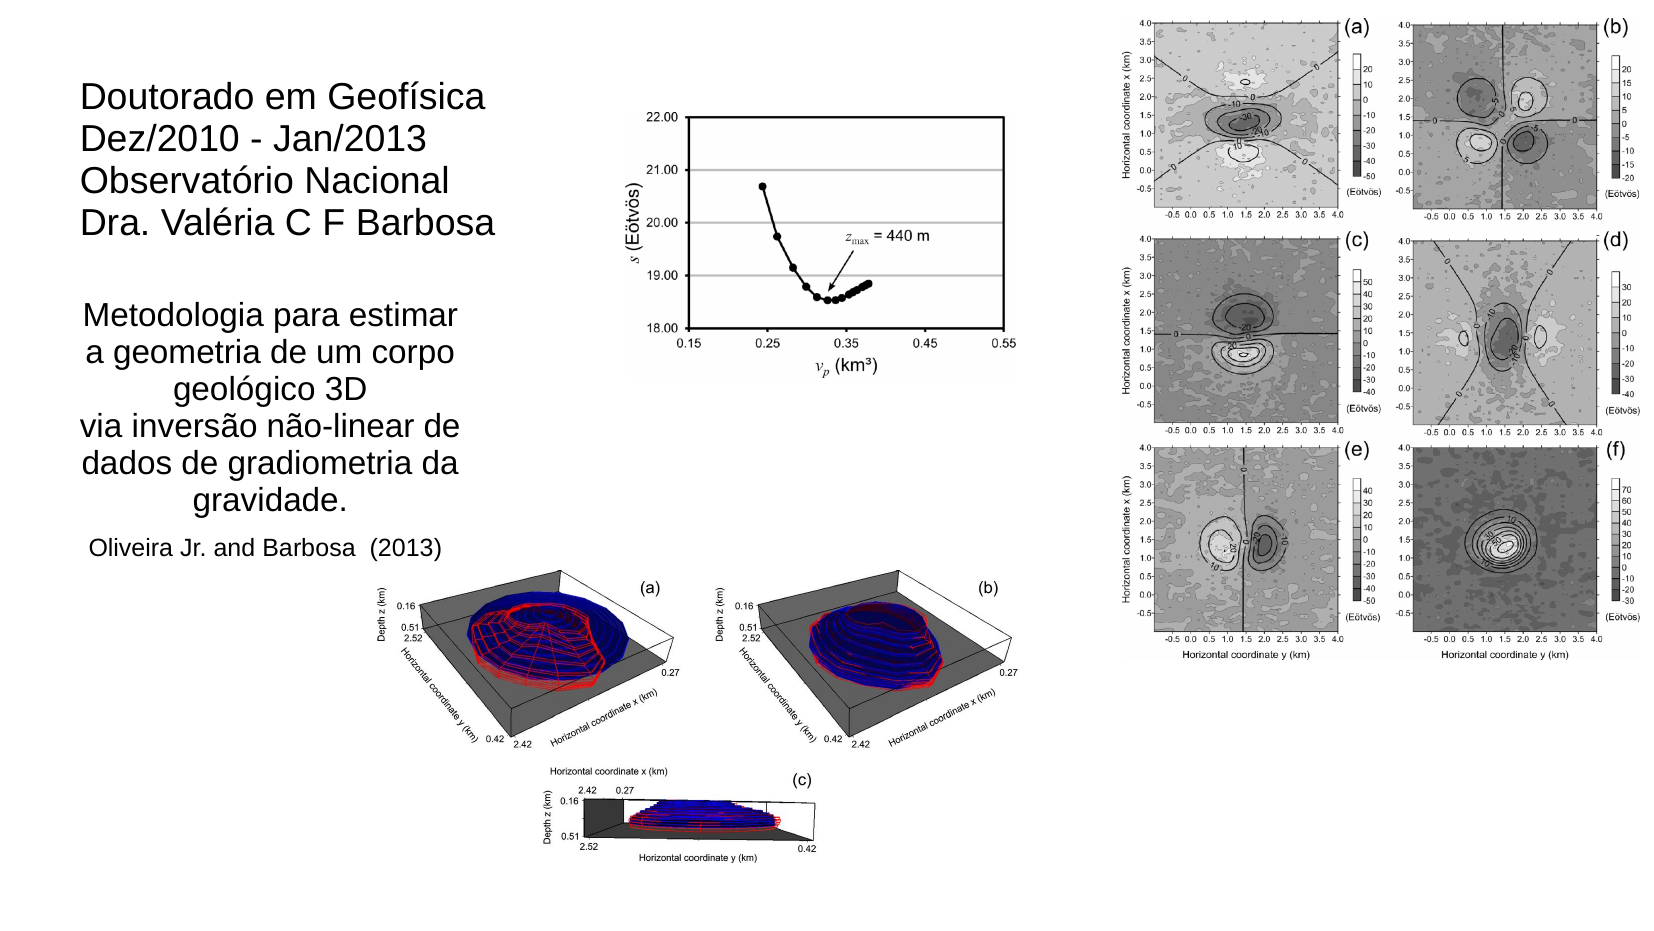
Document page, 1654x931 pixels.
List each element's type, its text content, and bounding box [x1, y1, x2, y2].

text_box Doutorado em Geofísica Dez/2010 - Jan/2013 Observatório Nacional Dra. Valéria C F Barbosa [64, 67, 559, 251]
picture [377, 570, 1018, 863]
picture [1122, 18, 1640, 660]
picture [625, 112, 1016, 378]
text_box Metodologia para estimar a geometria de um corpo geológico 3D via inversão não-linear de dados de gradiometria da gravidade. [64, 289, 485, 526]
text_box Oliveira Jr. and Barbosa (2013) [41, 526, 491, 598]
